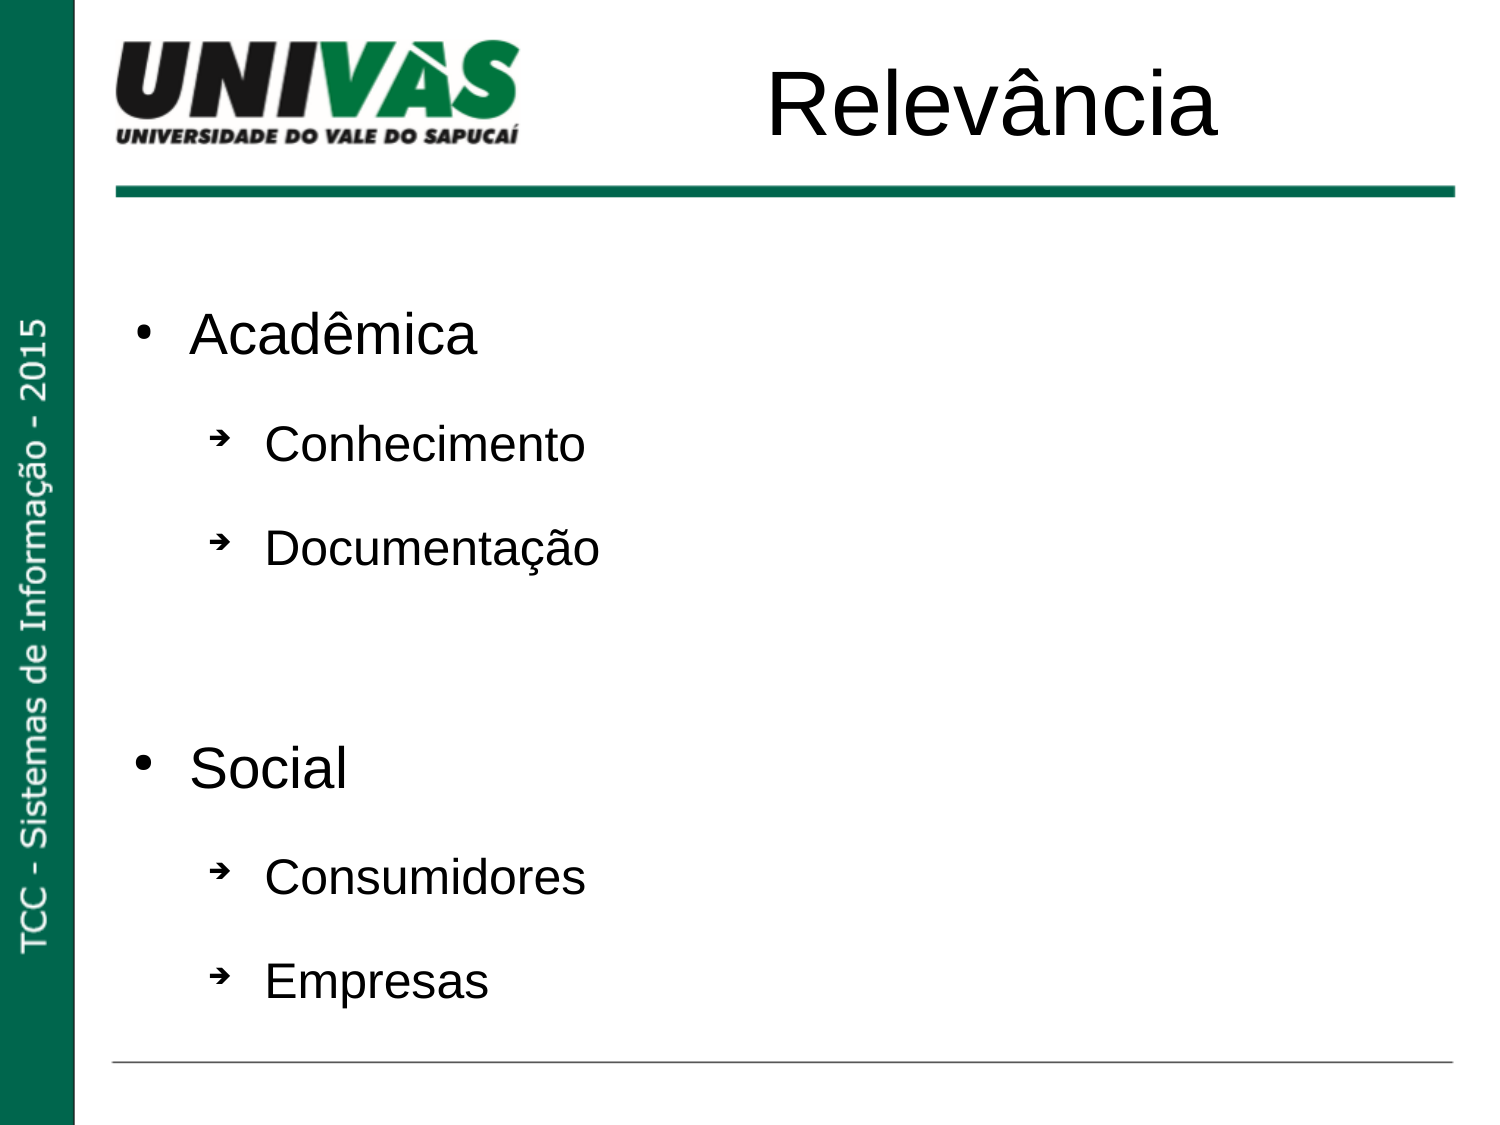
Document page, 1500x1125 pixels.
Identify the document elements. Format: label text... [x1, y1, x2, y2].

picture [0, 0, 1500, 1125]
text_box Acadêmica Conhecimento Documentação Social Consumidores Empresas [118, 253, 1453, 1010]
title Relevância [531, 23, 1454, 174]
